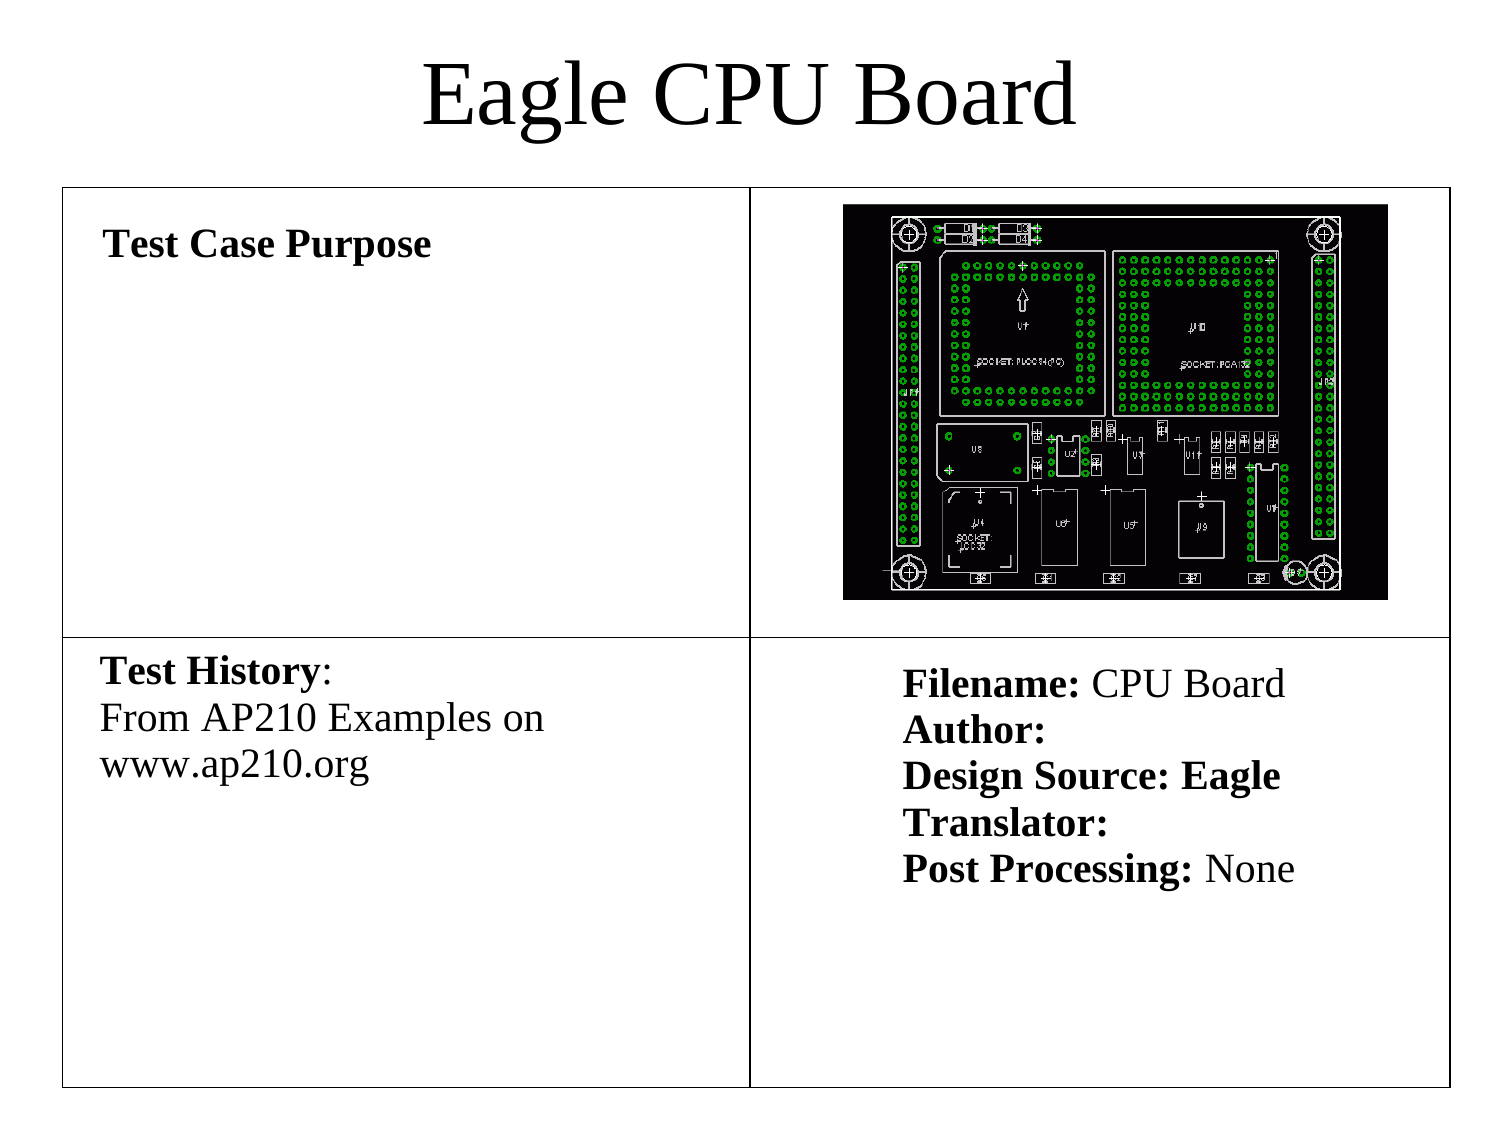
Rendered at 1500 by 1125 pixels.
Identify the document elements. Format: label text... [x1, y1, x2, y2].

text_box Test Case Purpose [87, 212, 676, 321]
text_box Test History: From AP210 Examples on www.ap210.org [84, 639, 726, 841]
title Eagle CPU Board [112, 0, 1388, 188]
text_box Filename: CPU Board Author: Design Source: Eagle Translator: Post Processing: None [888, 652, 1311, 1010]
picture [843, 204, 1388, 601]
